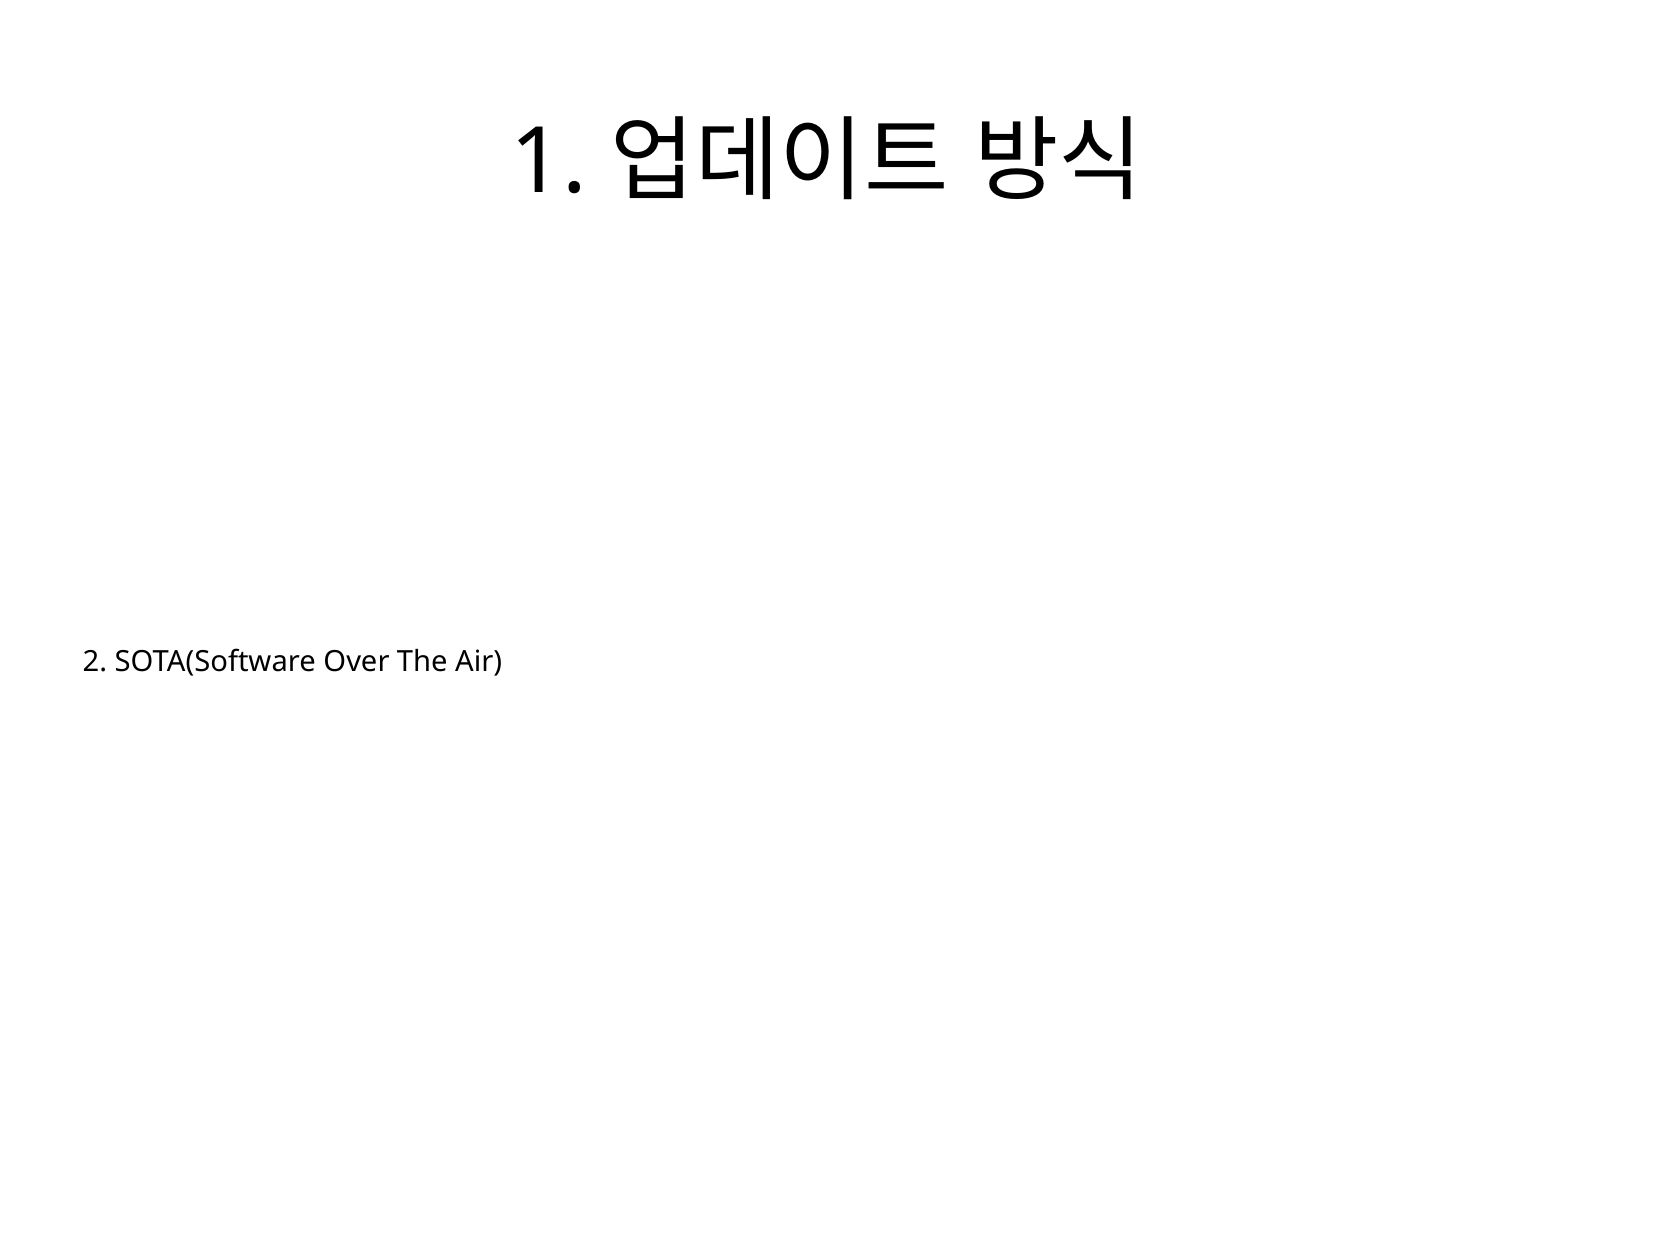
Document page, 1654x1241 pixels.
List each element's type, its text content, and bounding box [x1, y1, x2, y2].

title 1. 업데이트 방식 [82, 49, 1571, 257]
subtitle 2. SOTA(Software Over The Air) [82, 290, 1571, 1109]
